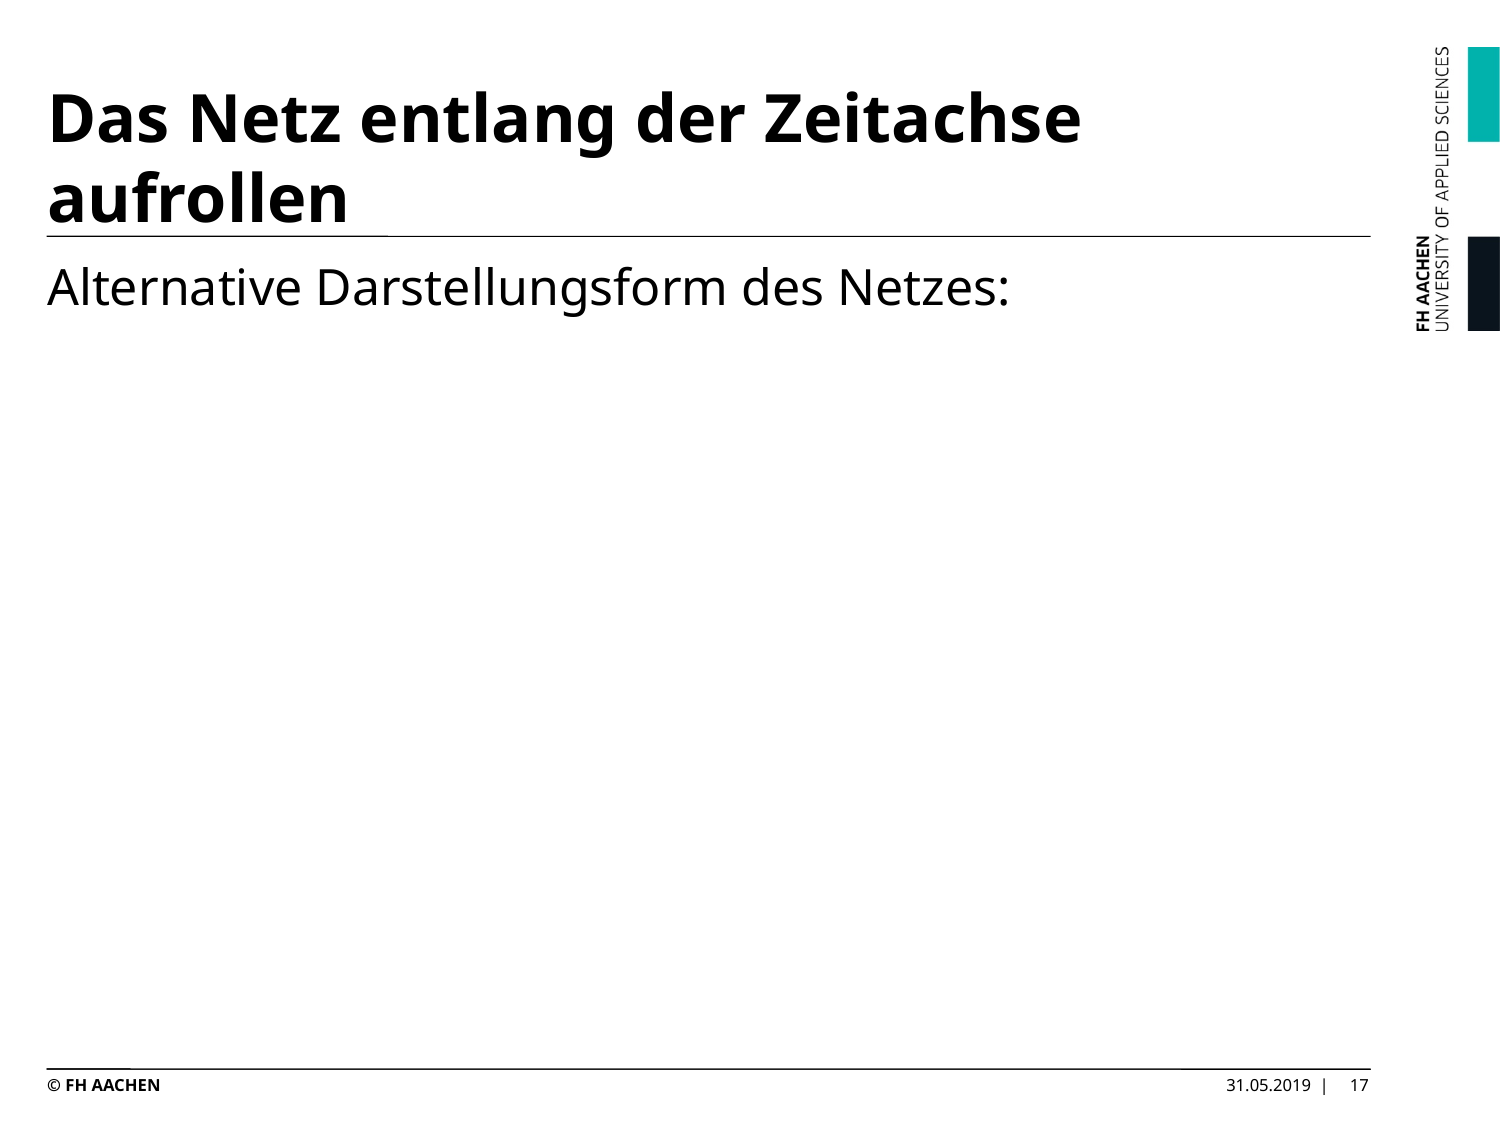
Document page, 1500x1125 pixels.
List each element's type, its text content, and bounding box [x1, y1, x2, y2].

picture [1404, 47, 1500, 331]
title Das Netz entlang der Zeitachse aufrollen [47, 76, 1371, 237]
list Alternative Darstellungsform des Netzes: [47, 255, 1371, 1047]
